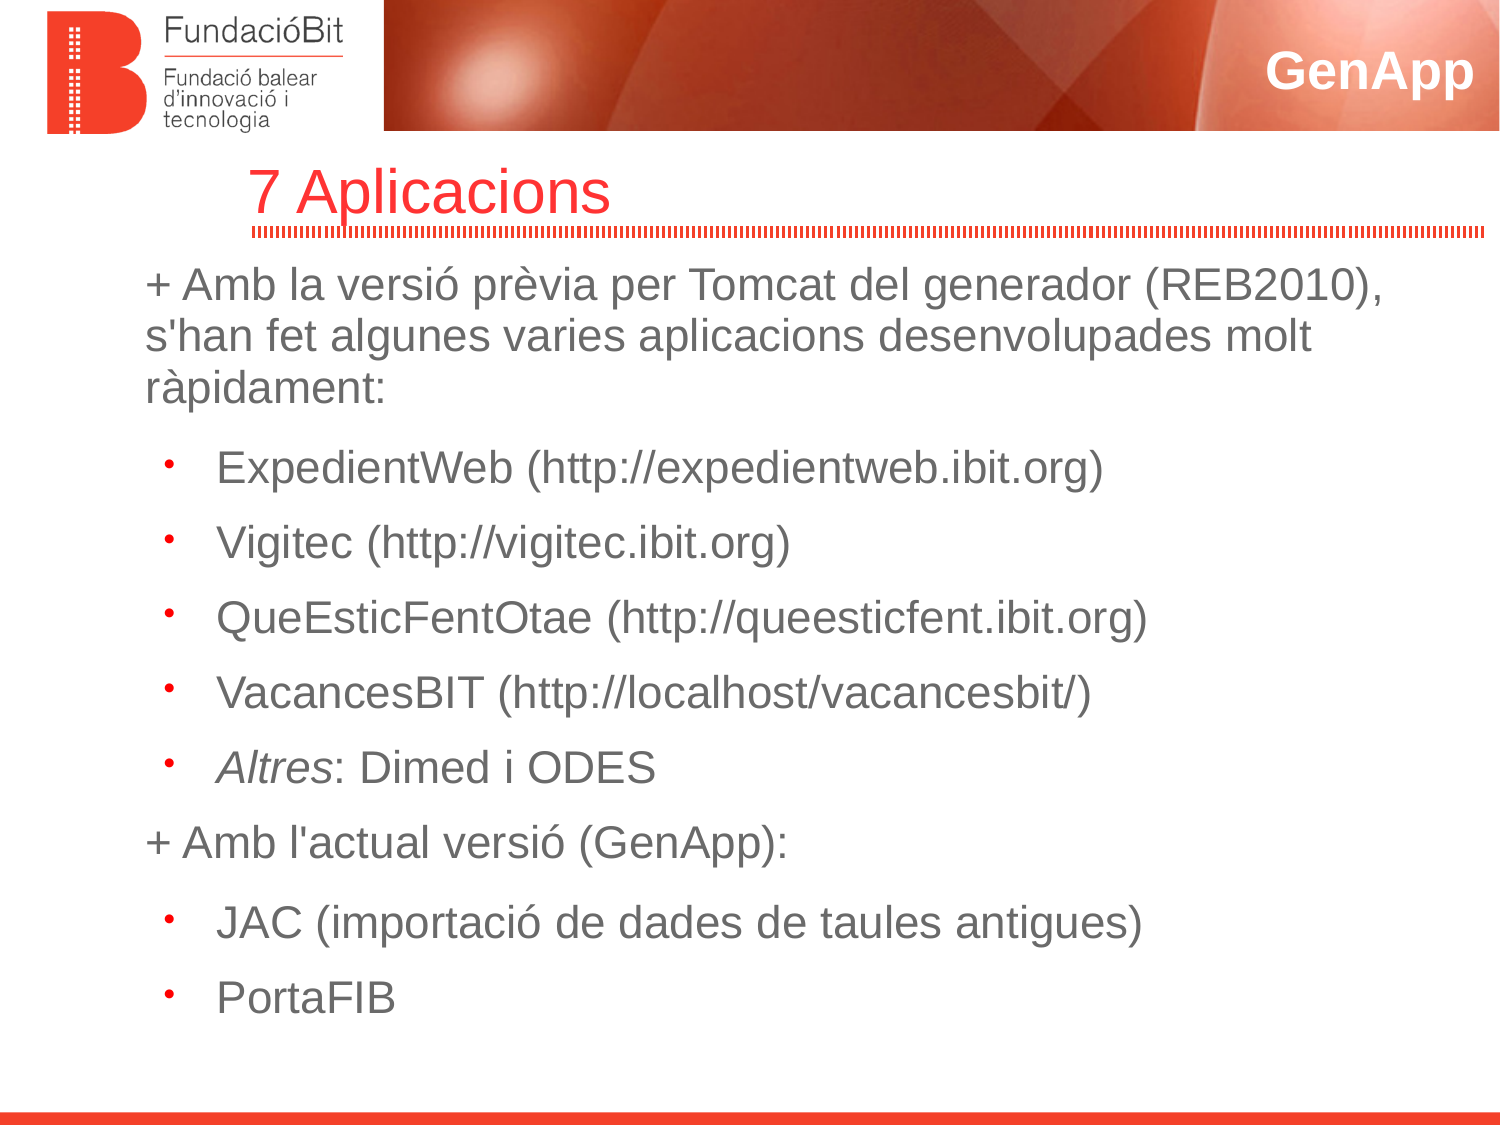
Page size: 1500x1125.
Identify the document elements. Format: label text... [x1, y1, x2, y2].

text_box 7 Aplicacions [75, 156, 1485, 232]
title GenApp [324, 11, 1477, 130]
picture [383, 0, 1500, 131]
list + Amb la versió prèvia per Tomcat del generador (REB2010), s'han fet algunes varies aplicacions desenvolupades molt ràpidament: ExpedientWeb (http://expedientweb.ibit.org) Vigitec (http://vigitec.ibit.org) QueEsticFentOtae (http://queesticfent.ibit.org) VacancesBIT (http://localhost/vacancesbit/) Altres: Dimed i ODES + Amb l'actual versió (GenApp): JAC (importació de dades de taules antigues) PortaFIB [75, 215, 1425, 1077]
picture [47, 11, 343, 134]
